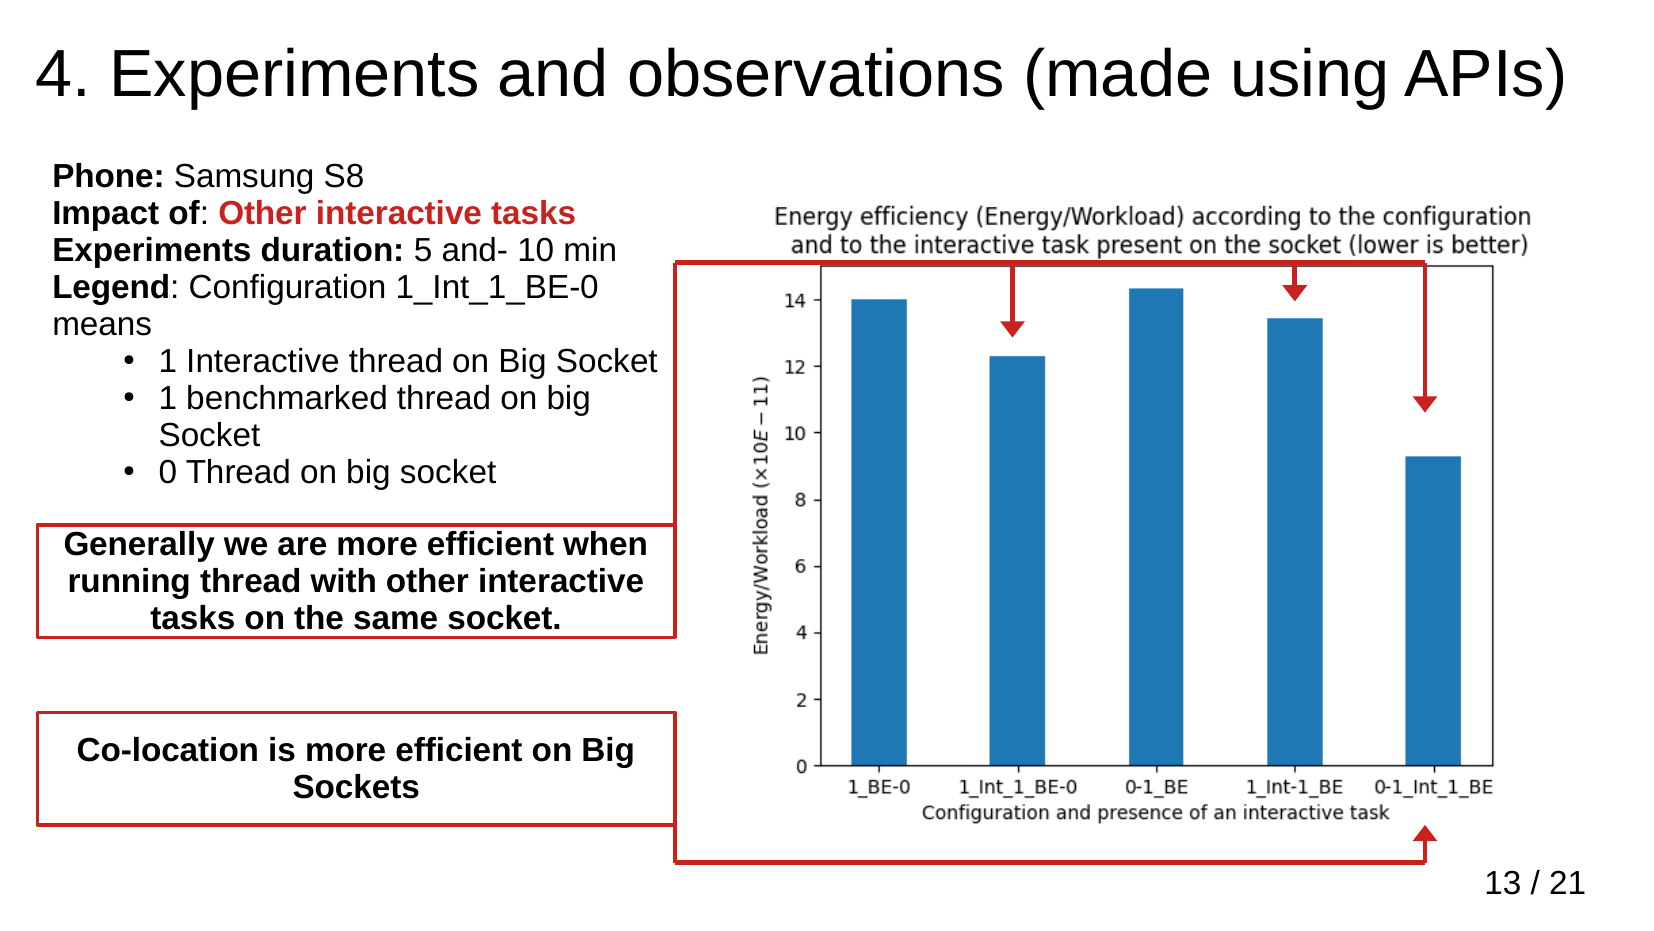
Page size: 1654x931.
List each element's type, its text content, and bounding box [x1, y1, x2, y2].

text_box Co-location is more efficient on Big Sockets [37, 712, 675, 825]
text_box Phone: Samsung S8 Impact of: Other interactive tasks Experiments duration: 5 and- 10 min Legend: Configuration 1_Int_1_BE-0 means 1 Interactive thread on Big Socket 1 benchmarked thread on big Socket 0 Thread on big socket [37, 150, 676, 524]
text_box Generally we are more efficient when running thread with other interactive tasks on the same socket. [37, 524, 675, 638]
title 4. Experiments and observations (made using APIs) [35, 0, 1629, 148]
picture [712, 187, 1579, 838]
text_box 13 / 21 [1469, 856, 1654, 927]
